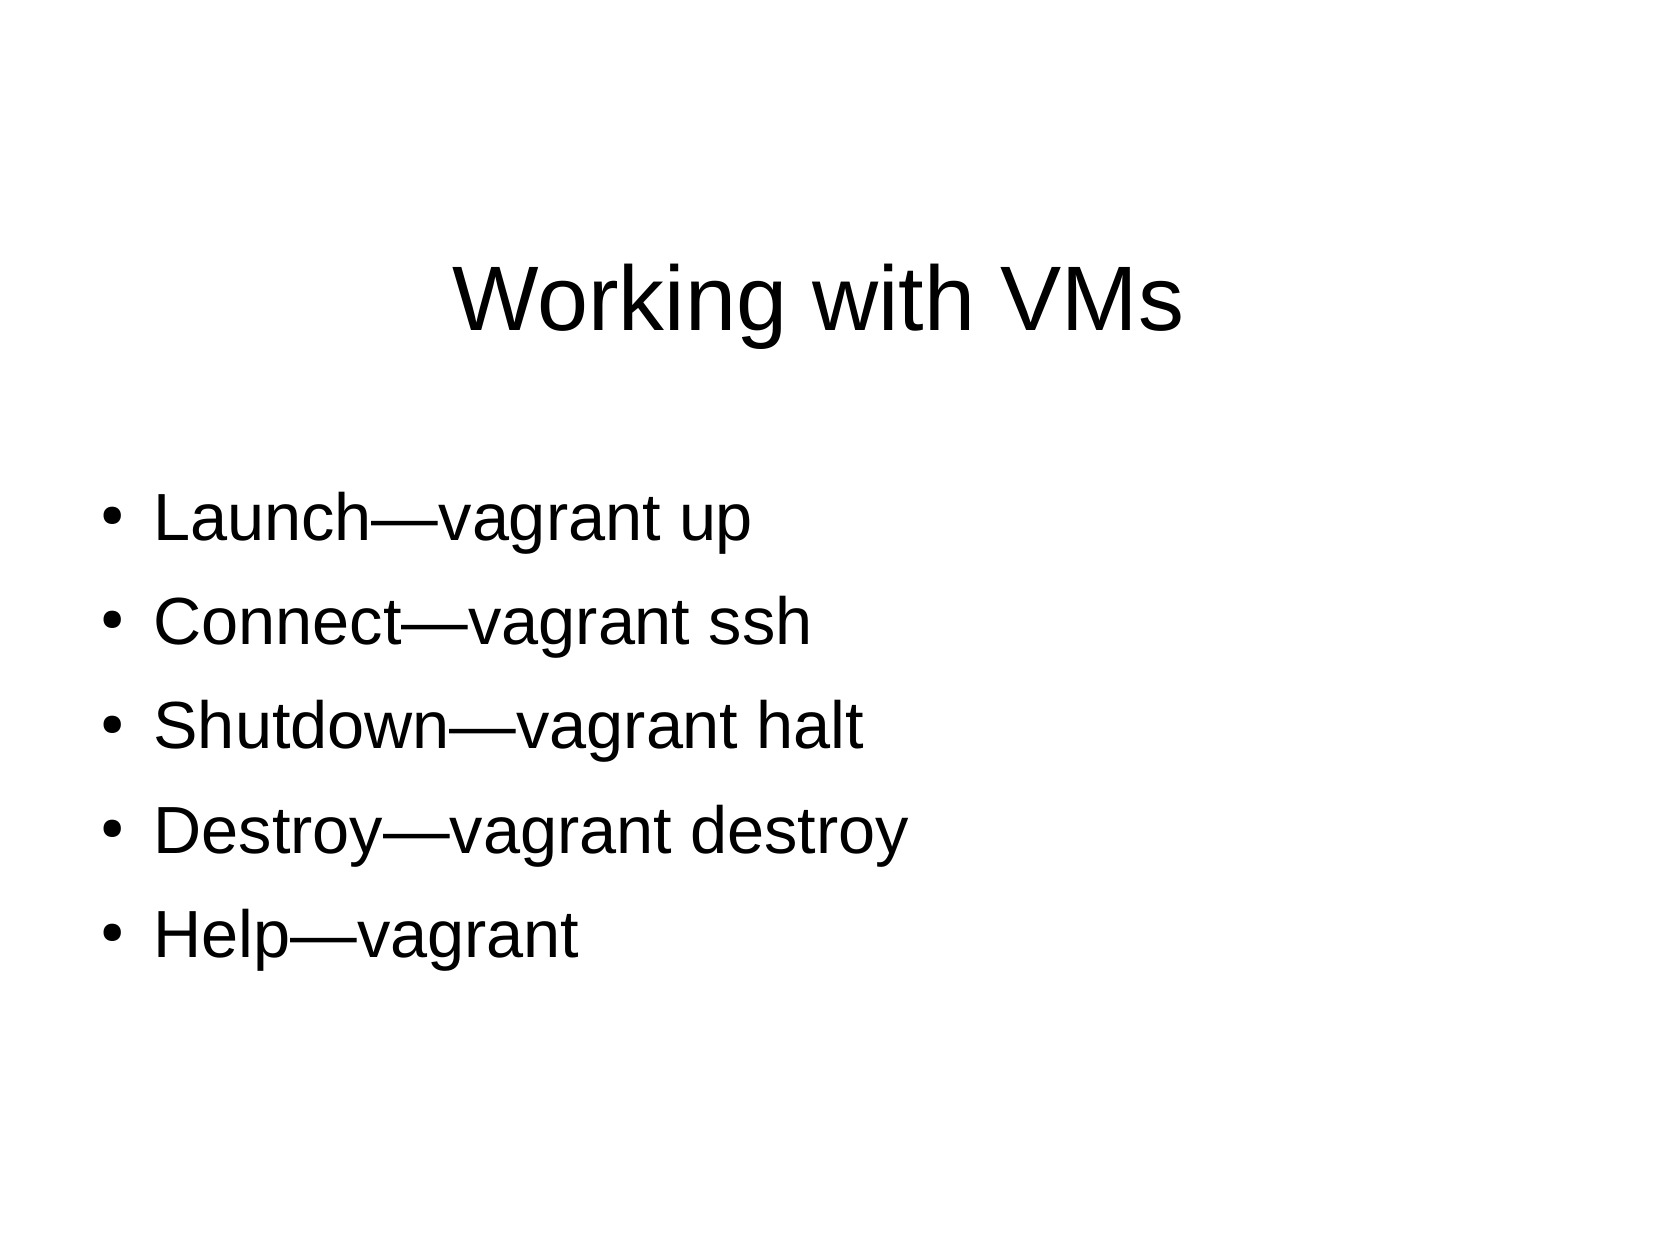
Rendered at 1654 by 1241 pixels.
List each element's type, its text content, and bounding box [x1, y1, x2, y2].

list Launch—vagrant up Connect—vagrant ssh Shutdown—vagrant halt Destroy—vagrant destroy Help—vagrant [82, 480, 1571, 1010]
title Working with VMs [75, 195, 1564, 403]
